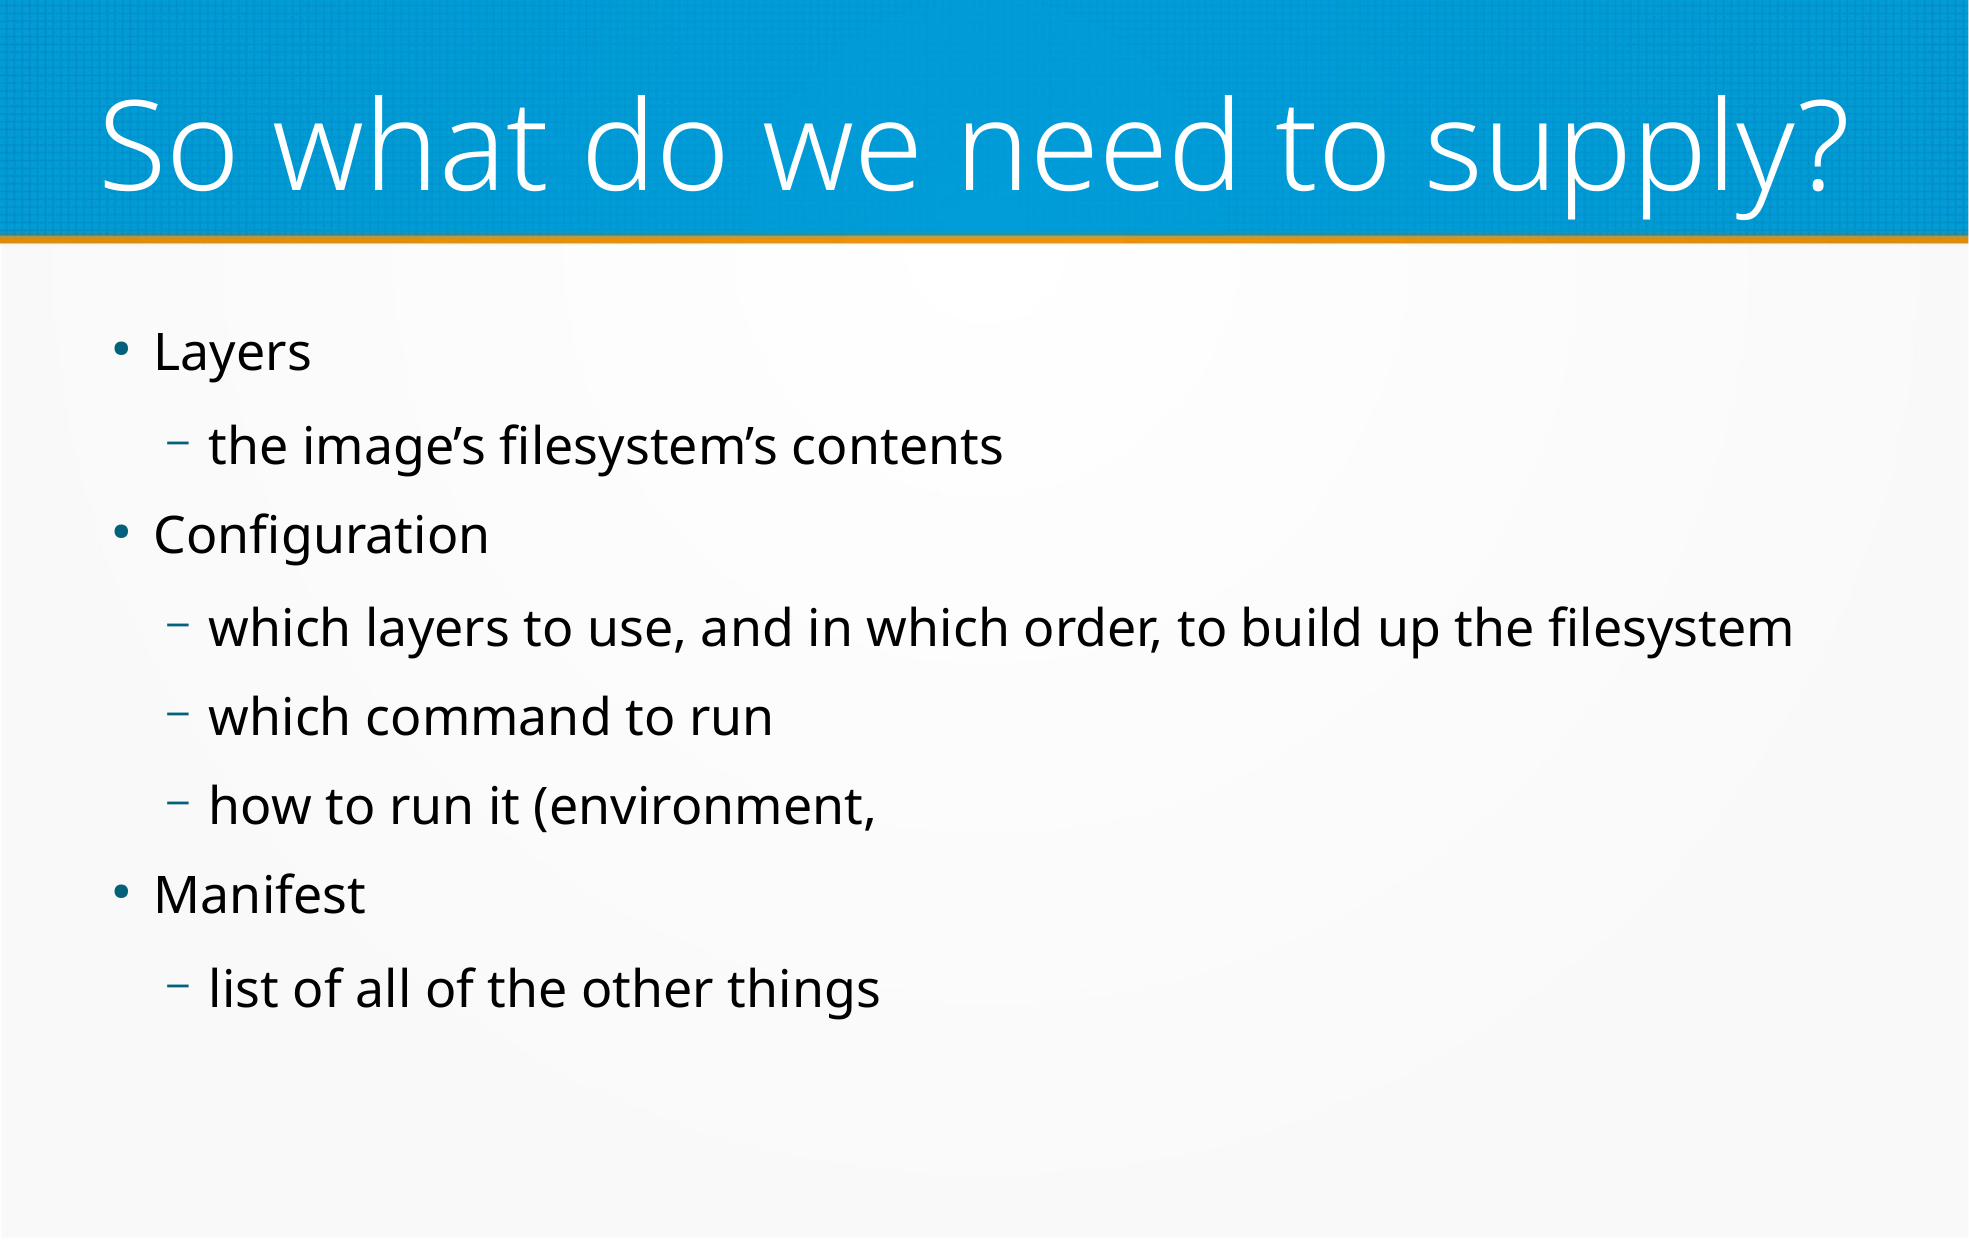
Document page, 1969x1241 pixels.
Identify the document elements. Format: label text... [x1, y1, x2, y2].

picture [0, 233, 1969, 1241]
title So what do we need to supply? [98, 19, 1870, 227]
list Layers the image’s filesystem’s contents Configuration which layers to use, and in which order, to build up the filesystem which command to run how to run it (environment, Manifest list of all of the other things [98, 315, 1861, 1081]
